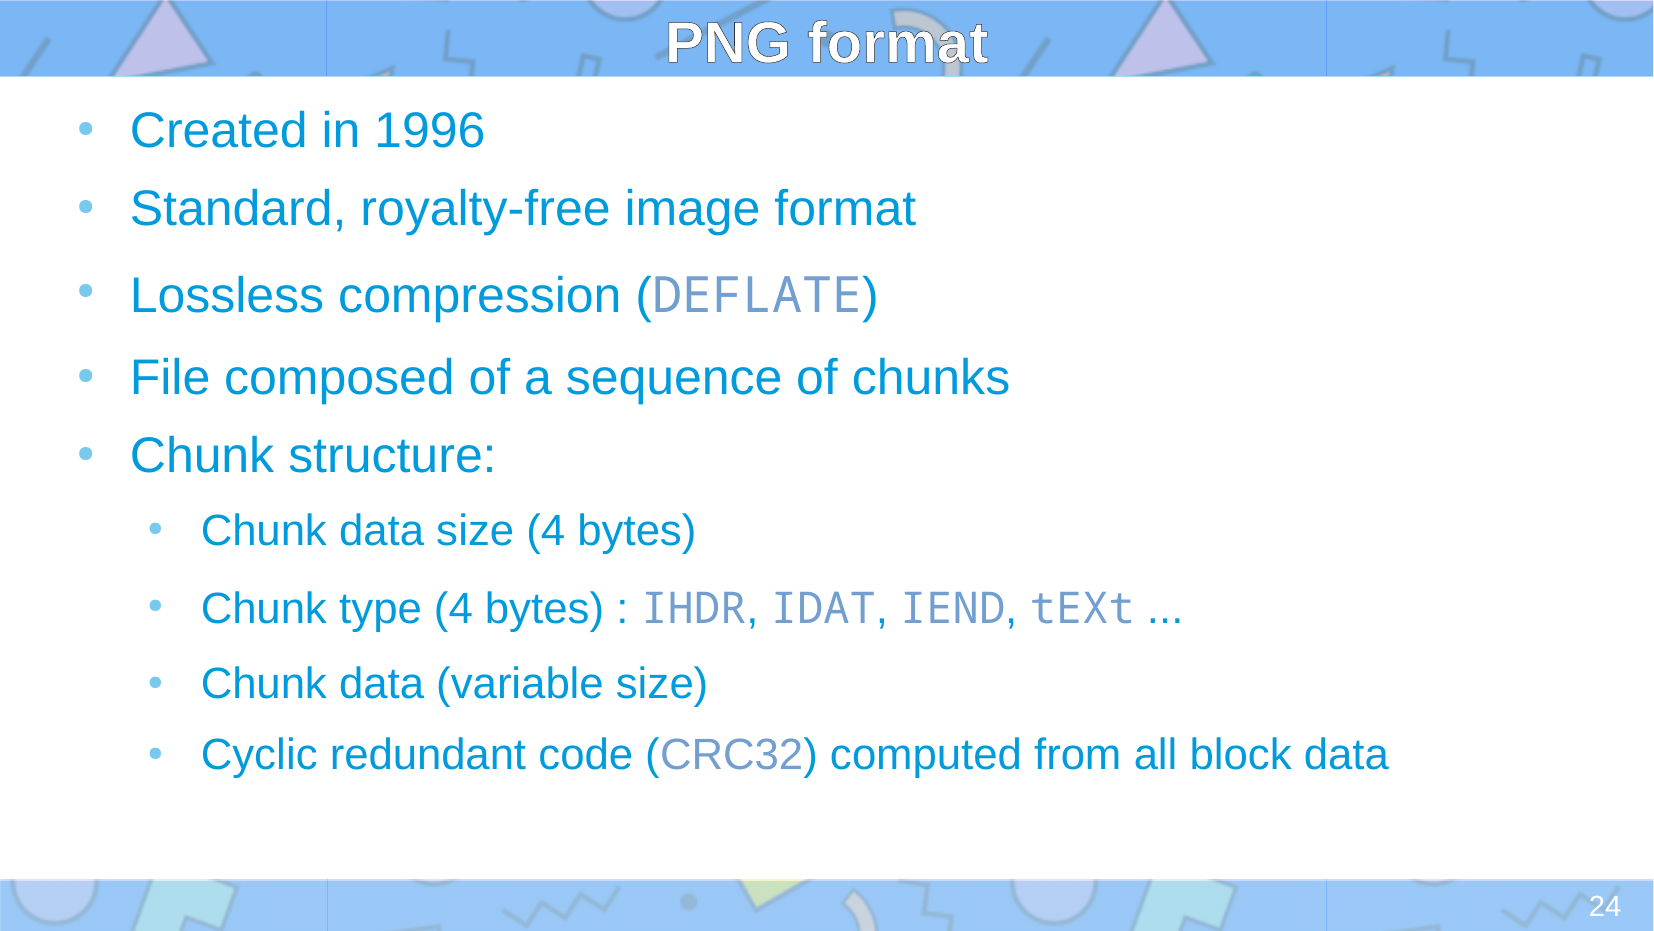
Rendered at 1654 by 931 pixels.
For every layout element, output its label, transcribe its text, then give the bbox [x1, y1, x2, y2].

picture [0, 879, 1654, 931]
list Created in 1996 Standard, royalty-free image format Lossless compression (DEFLATE) File composed of a sequence of chunks Chunk structure: Chunk data size (4 bytes) Chunk type (4 bytes) : IHDR, IDAT, IEND, tEXt ... Chunk data (variable size) Cyclic redundant code (CRC32) computed from all block data [59, 101, 1595, 863]
title PNG format [59, 3, 1595, 82]
picture [0, 0, 1654, 76]
